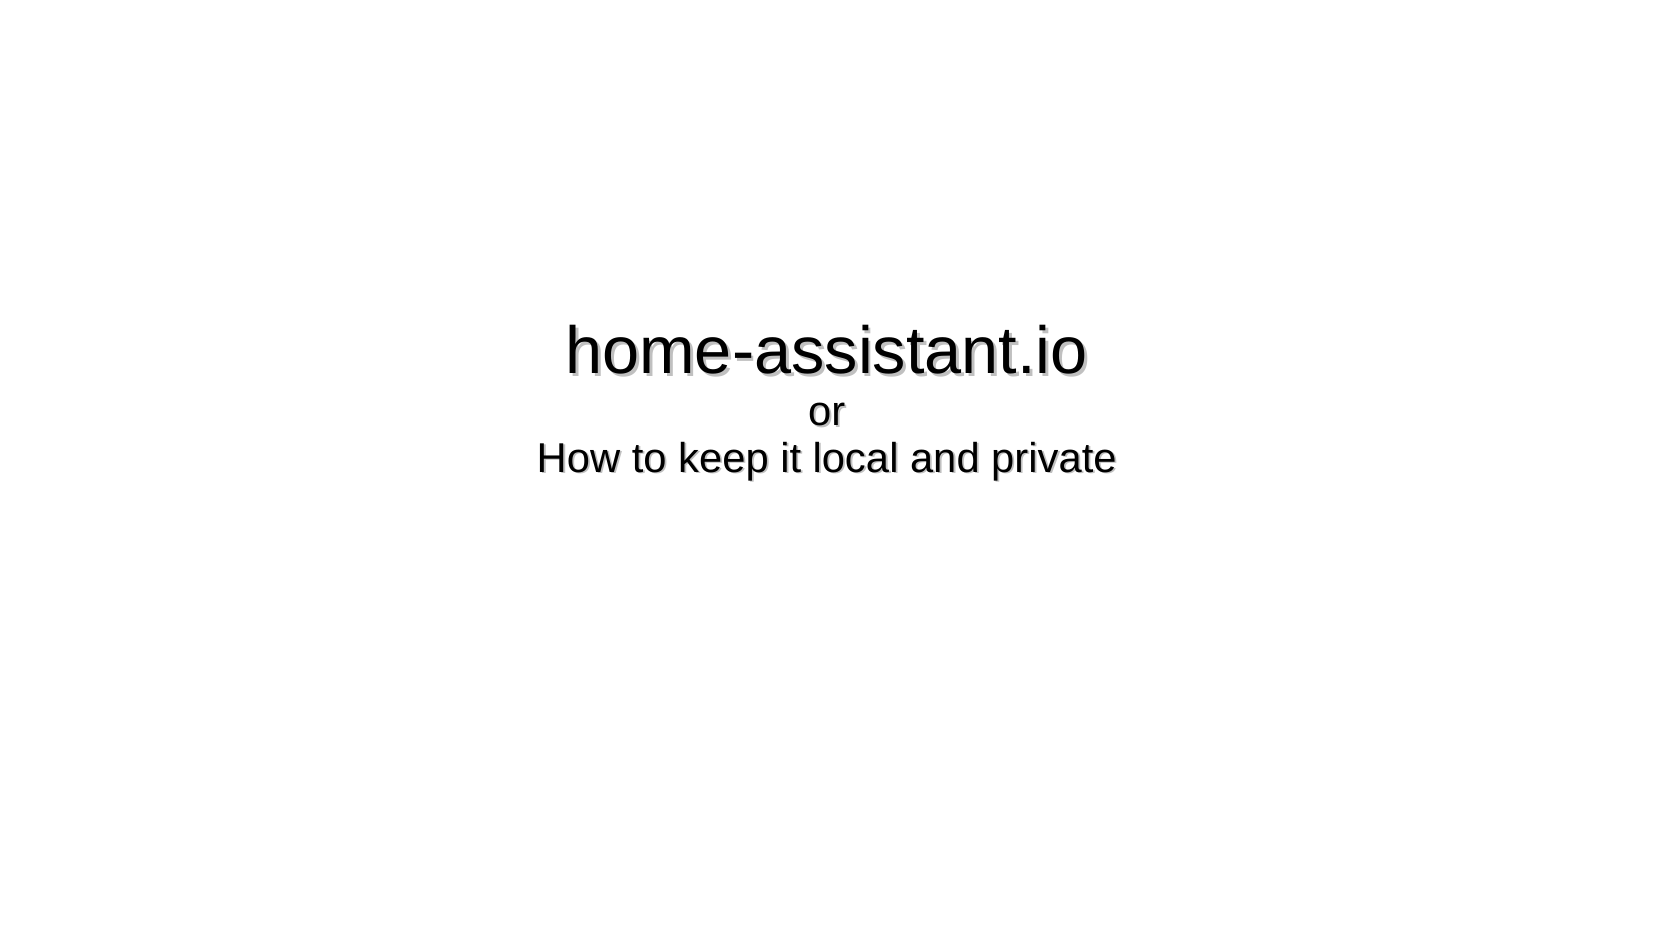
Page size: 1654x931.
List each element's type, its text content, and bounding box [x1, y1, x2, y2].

subtitle home-assistant.io or How to keep it local and private [82, 37, 1571, 757]
